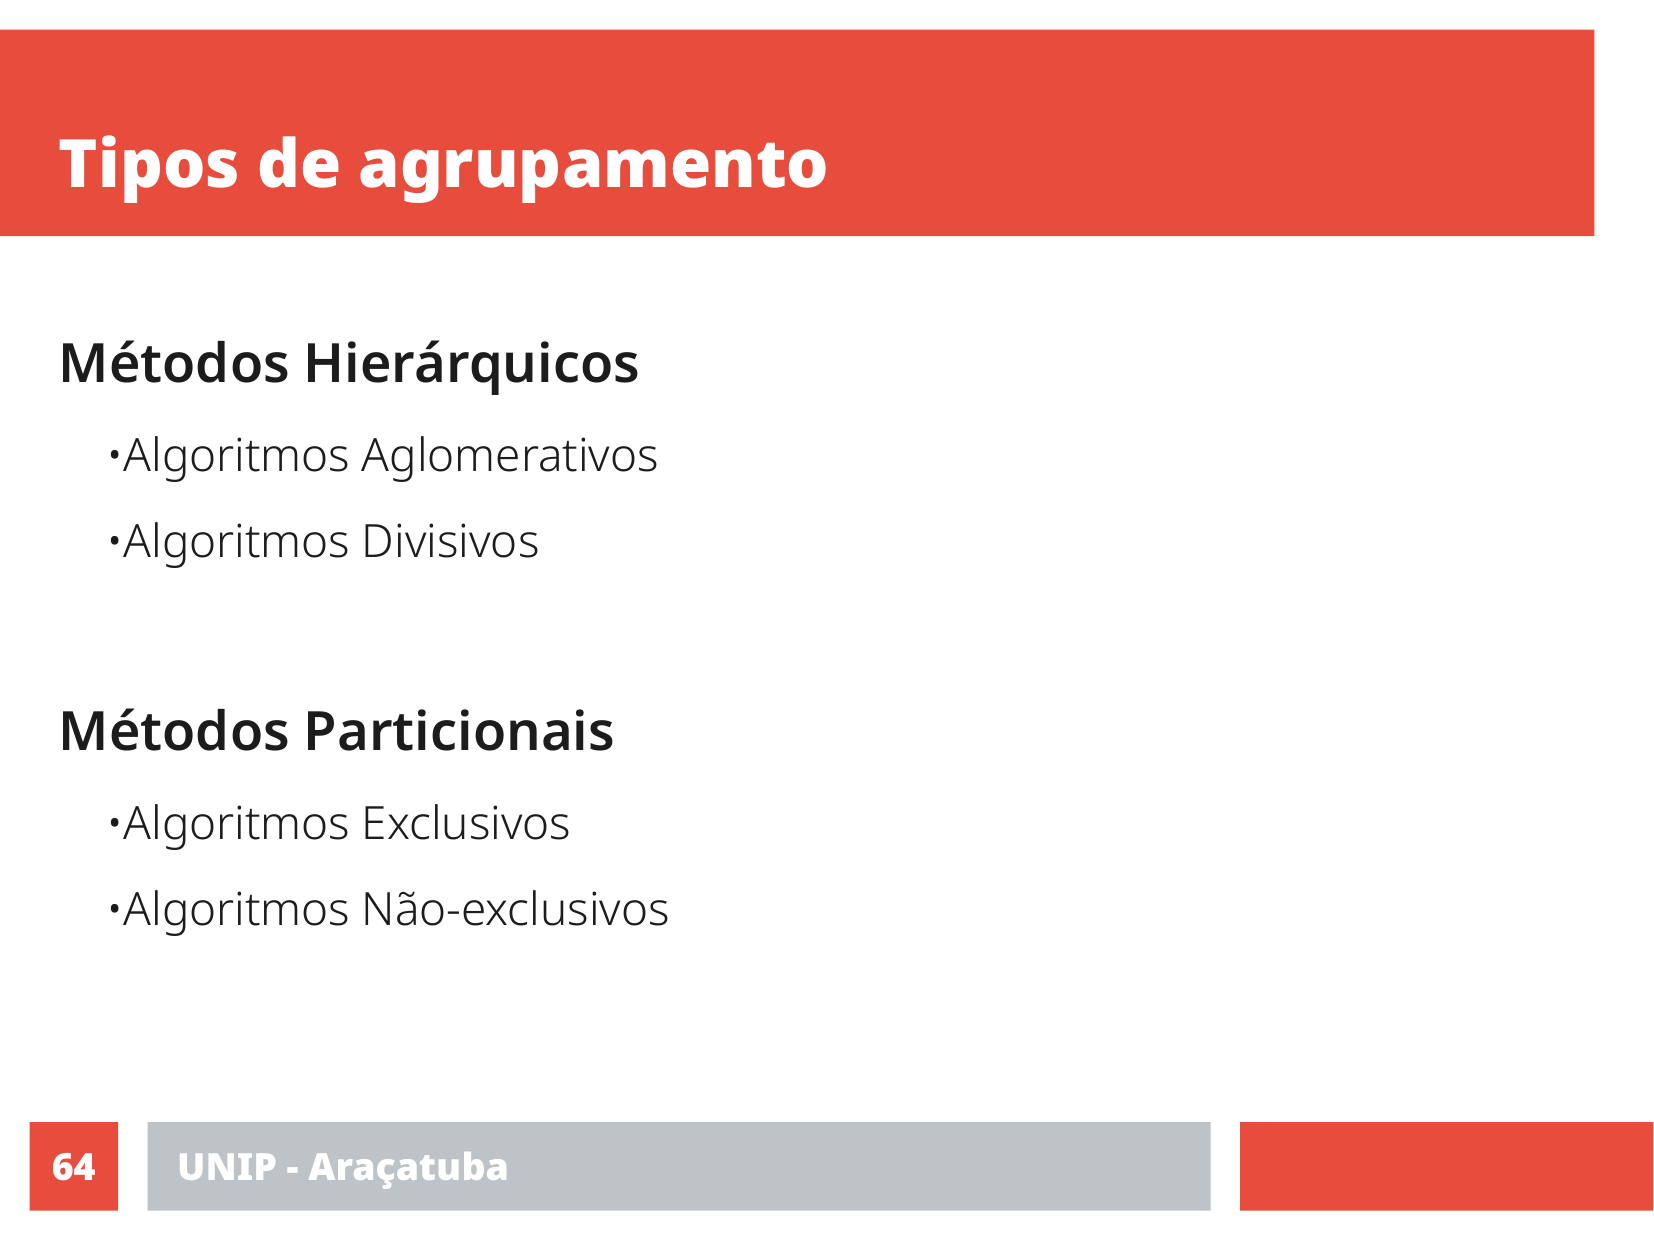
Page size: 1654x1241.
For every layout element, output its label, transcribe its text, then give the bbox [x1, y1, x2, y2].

list Métodos Hierárquicos •Algoritmos Aglomerativos •Algoritmos Divisivos Métodos Particionais •Algoritmos Exclusivos •Algoritmos Não-exclusivos [59, 324, 1565, 1093]
title Tipos de agrupamento [59, 59, 1595, 207]
